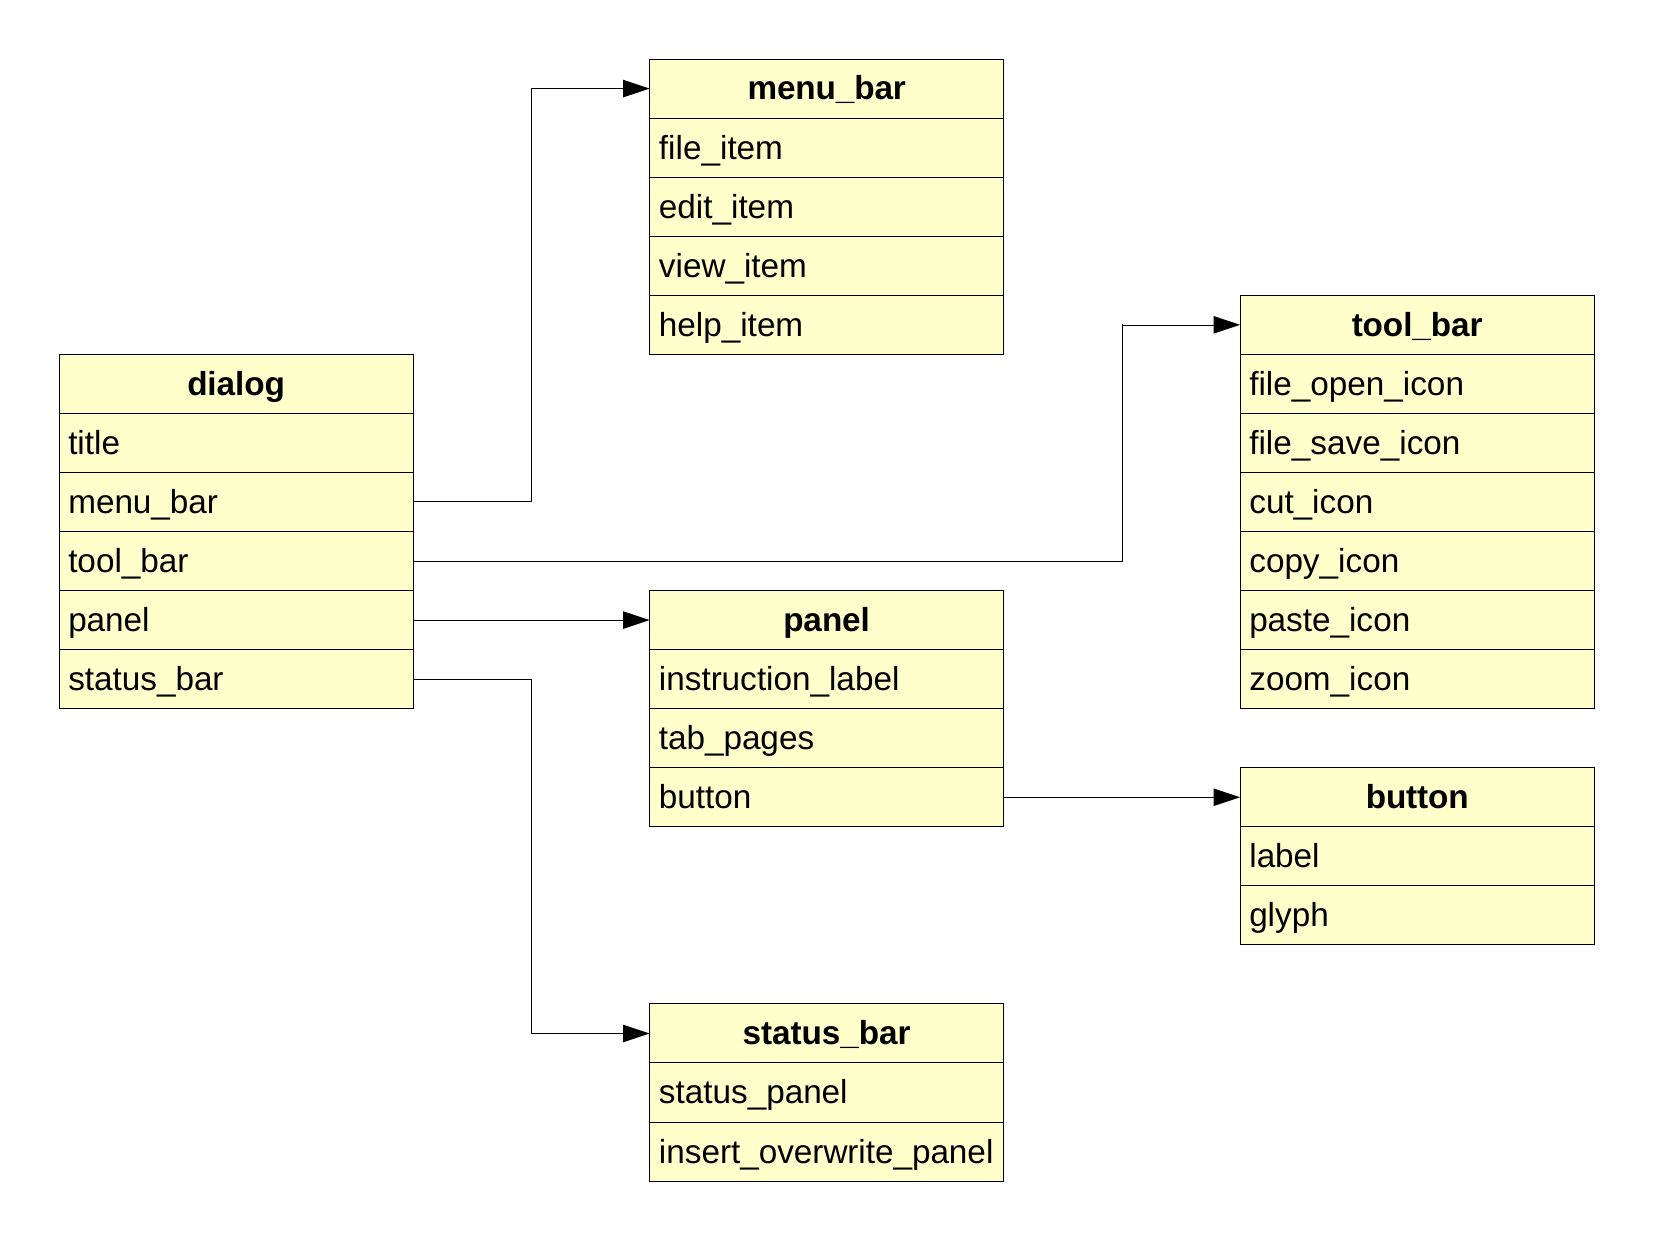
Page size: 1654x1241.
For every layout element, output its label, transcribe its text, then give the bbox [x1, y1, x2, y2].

text_box dialog [59, 354, 414, 413]
text_box zoom_icon [1240, 649, 1595, 709]
text_box button [649, 767, 1004, 827]
text_box cut_icon [1240, 472, 1595, 531]
text_box file_open_icon [1240, 354, 1595, 413]
text_box instruction_label [649, 649, 1004, 708]
text_box menu_bar [649, 59, 1004, 118]
text_box title [59, 413, 414, 472]
text_box button [1240, 767, 1595, 826]
text_box paste_icon [1240, 590, 1595, 649]
text_box file_save_icon [1240, 413, 1595, 472]
text_box status_panel [649, 1062, 1004, 1122]
text_box copy_icon [1240, 531, 1595, 590]
text_box panel [649, 590, 1004, 649]
text_box insert_overwrite_panel [649, 1122, 1004, 1182]
text_box glyph [1240, 885, 1595, 945]
text_box status_bar [649, 1003, 1004, 1062]
text_box tab_pages [649, 708, 1004, 767]
text_box tool_bar [1240, 295, 1595, 354]
text_box edit_item [649, 177, 1004, 236]
text_box view_item [649, 236, 1004, 295]
text_box file_item [649, 118, 1004, 177]
text_box label [1240, 826, 1595, 885]
text_box tool_bar [59, 531, 414, 590]
text_box menu_bar [59, 472, 414, 531]
text_box help_item [649, 295, 1004, 355]
text_box status_bar [59, 649, 414, 709]
text_box panel [59, 590, 414, 649]
